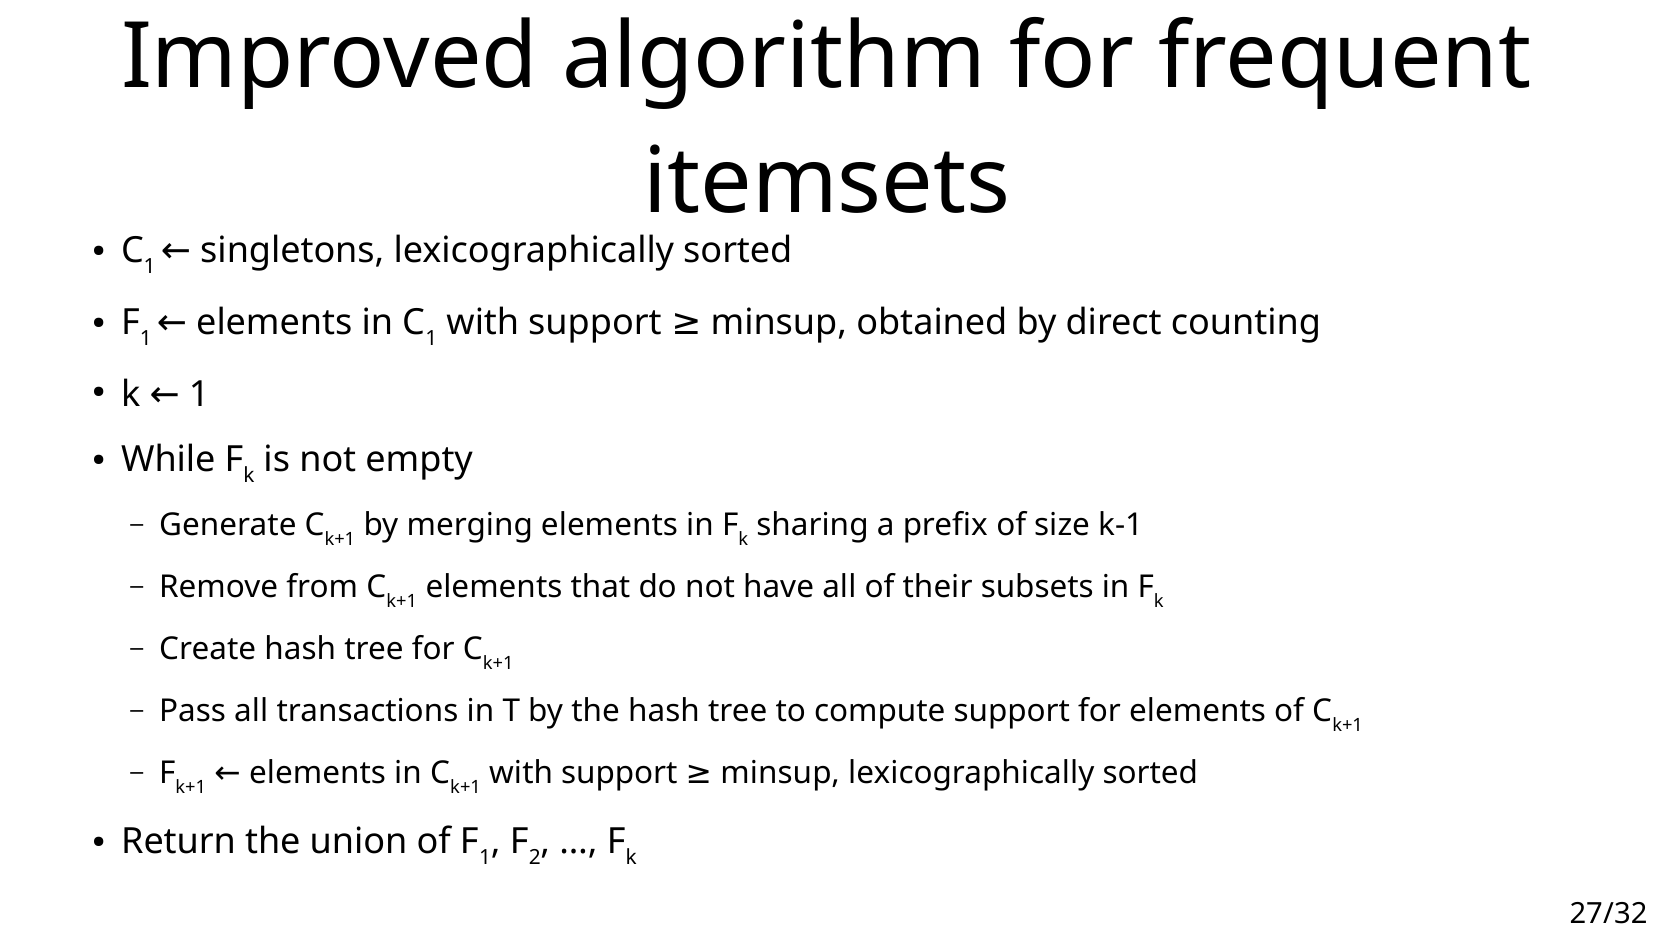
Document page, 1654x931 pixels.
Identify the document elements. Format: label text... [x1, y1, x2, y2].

title Improved algorithm for frequent itemsets [2, 33, 1652, 195]
list C1 ← singletons, lexicographically sorted F1 ← elements in C1 with support ≥ minsup, obtained by direct counting k ← 1 While Fk is not empty Generate Ck+1 by merging elements in Fk sharing a prefix of size k-1 Remove from Ck+1 elements that do not have all of their subsets in Fk Create hash tree for Ck+1 Pass all transactions in T by the hash tree to compute support for elements of Ck+1 Fk+1 ← elements in Ck+1 with support ≥ minsup, lexicographically sorted Return the union of F1, F2, …, Fk [82, 223, 1571, 874]
